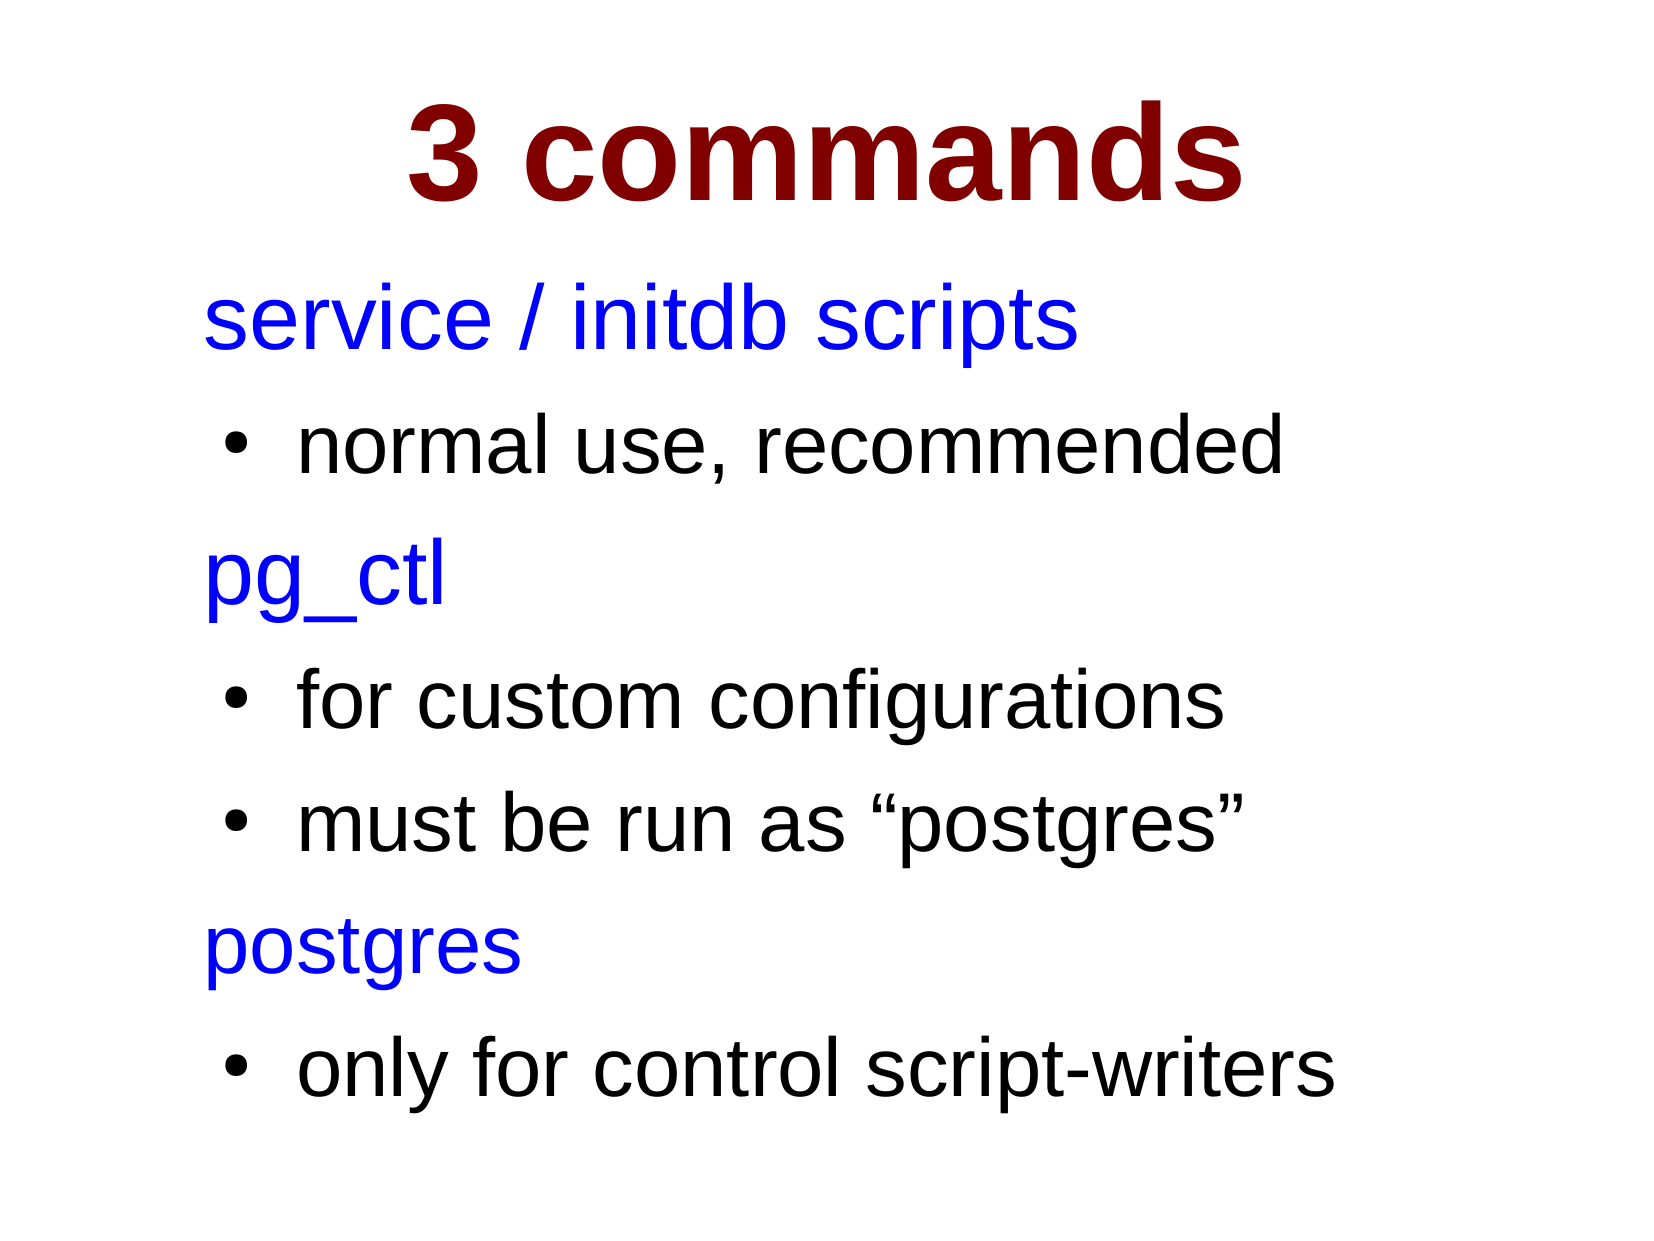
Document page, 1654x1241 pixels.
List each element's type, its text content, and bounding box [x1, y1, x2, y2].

list service / initdb scripts normal use, recommended pg_ctl for custom configurations must be run as “postgres” postgres only for control script-writers [203, 266, 1571, 1146]
title 3 commands [82, 49, 1571, 257]
